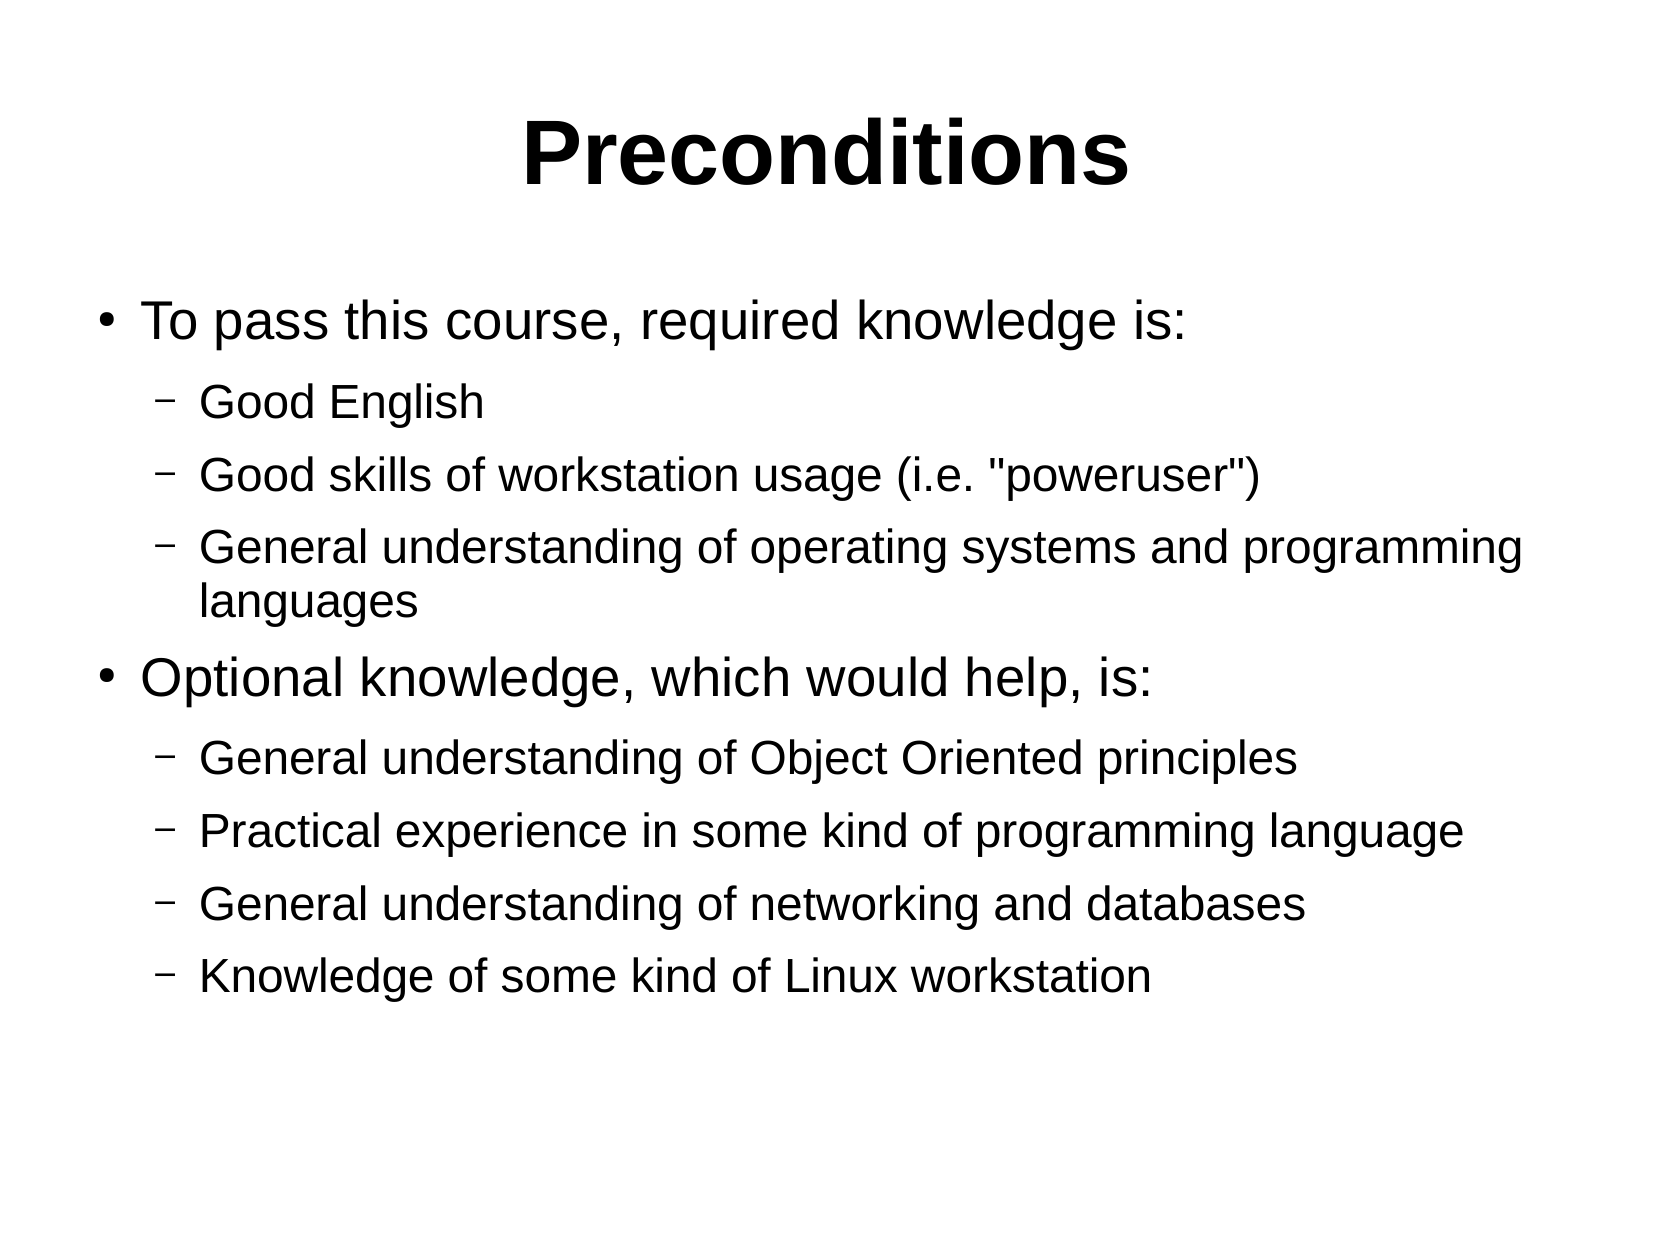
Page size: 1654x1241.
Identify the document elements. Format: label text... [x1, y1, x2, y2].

list To pass this course, required knowledge is: Good English Good skills of workstation usage (i.e. "poweruser") General understanding of operating systems and programming languages Optional knowledge, which would help, is: General understanding of Object Oriented principles Practical experience in some kind of programming language General understanding of networking and databases Knowledge of some kind of Linux workstation [82, 290, 1538, 1010]
title Preconditions [82, 49, 1571, 257]
